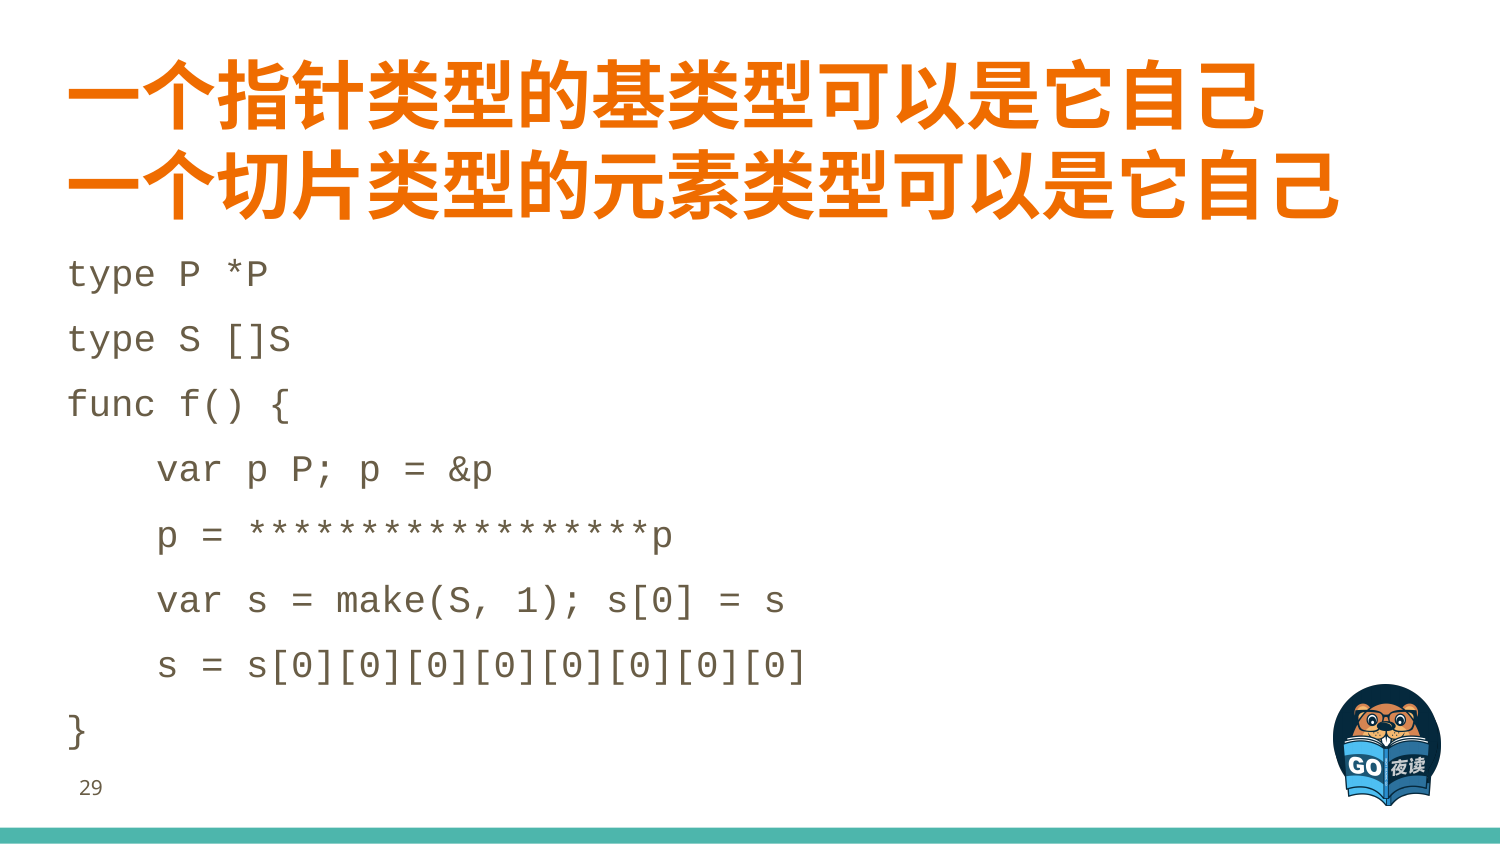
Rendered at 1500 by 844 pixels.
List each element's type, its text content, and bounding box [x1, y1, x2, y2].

list type P *P type S []S func f() { var p P; p = &p p = ******************p var s = make(S, 1); s[0] = s s = s[0][0][0][0][0][0][0][0] } [51, 245, 1339, 757]
picture [1333, 684, 1441, 806]
slide_number <number> [27, 756, 118, 821]
title 一个指针类型的基类型可以是它自己 一个切片类型的元素类型可以是它自己 [51, 33, 1449, 308]
